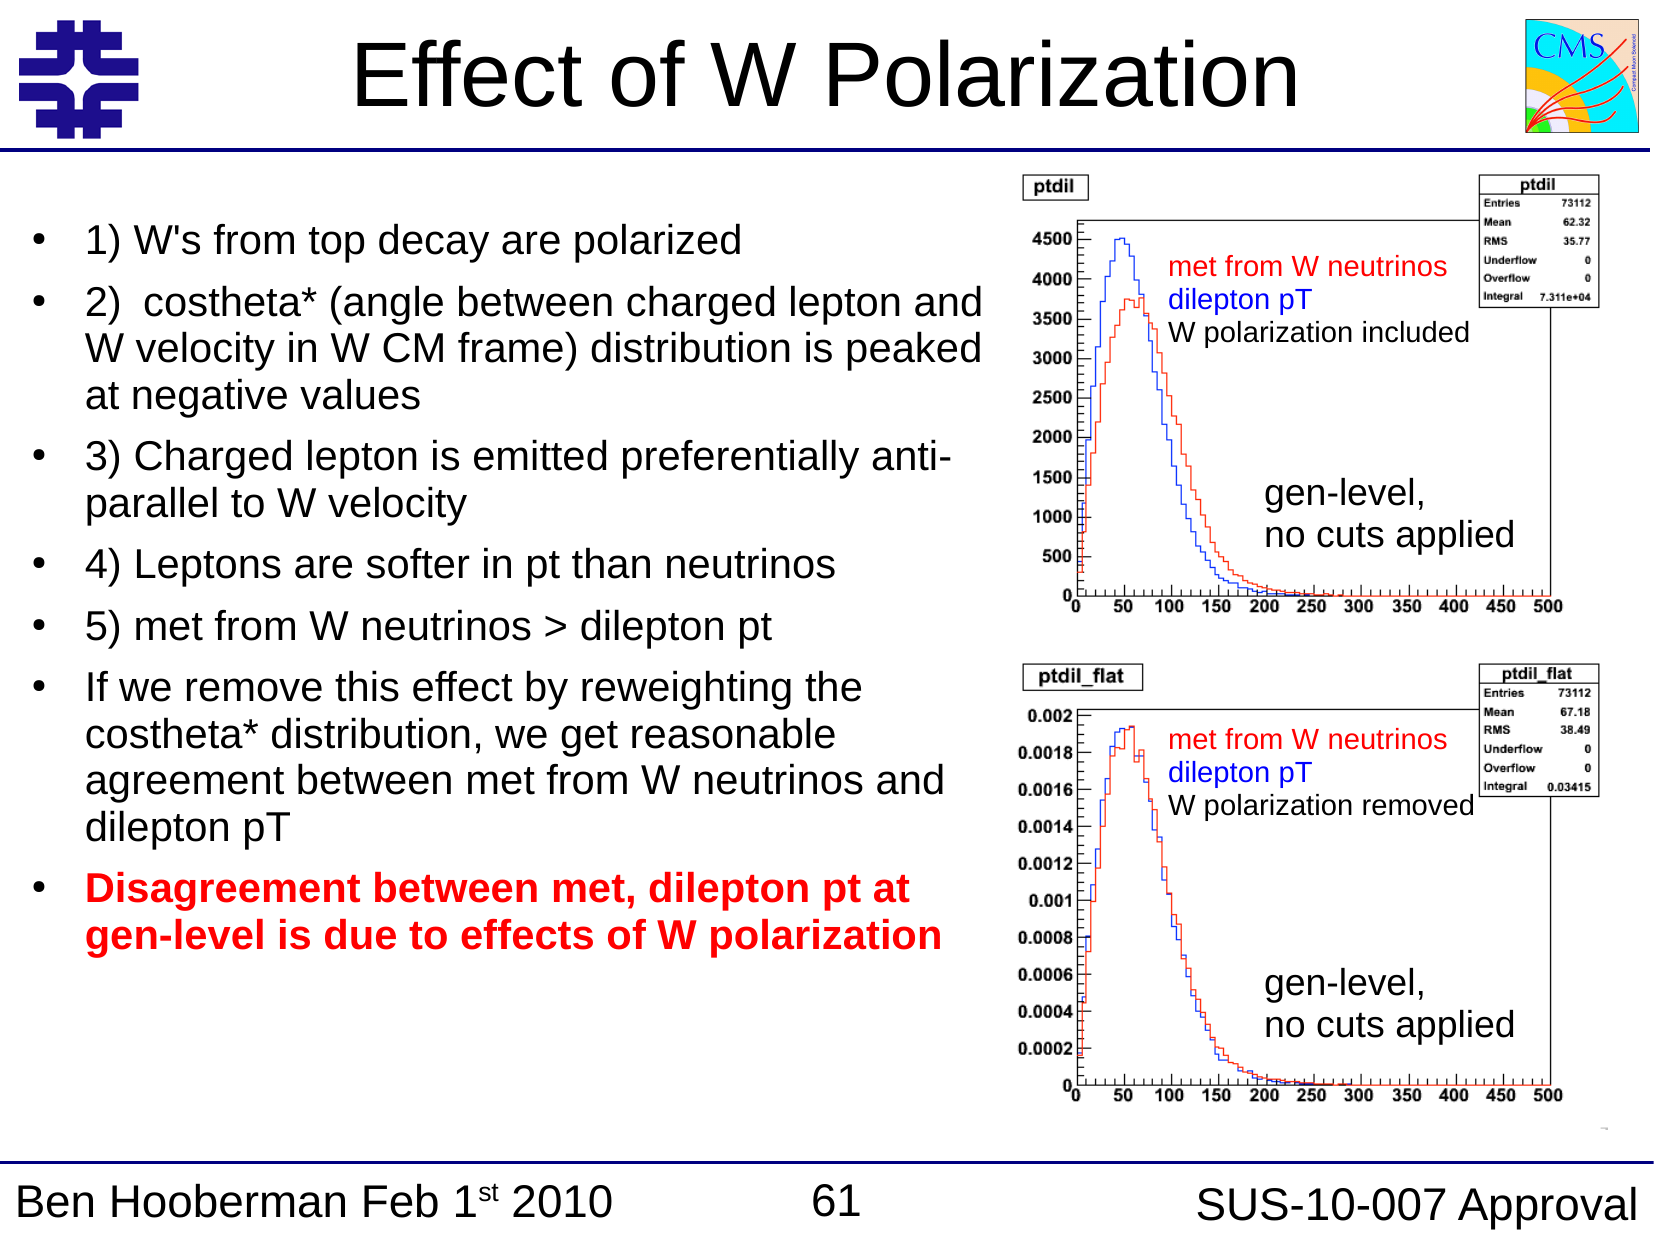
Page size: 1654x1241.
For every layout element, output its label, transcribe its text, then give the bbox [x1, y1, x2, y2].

picture [1013, 165, 1608, 1130]
title Effect of W Polarization [0, 7, 1654, 143]
text_box met from W neutrinos dilepton pT W polarization included [1153, 243, 1592, 368]
text_box gen-level, no cuts applied [1249, 464, 1540, 572]
text_box gen-level, no cuts applied [1249, 954, 1540, 1063]
text_box met from W neutrinos dilepton pT W polarization removed [1153, 715, 1592, 840]
list 1) W's from top decay are polarized 2) costheta* (angle between charged lepton and W velocity in W CM frame) distribution is peaked at negative values 3) Charged lepton is emitted preferentially anti-parallel to W velocity 4) Leptons are softer in pt than neutrinos 5) met from W neutrinos > dilepton pt If we remove this effect by reweighting the costheta* distribution, we get reasonable agreement between met from W neutrinos and dilepton pT Disagreement between met, dilepton pt at gen-level is due to effects of W polarization [13, 217, 1004, 1241]
